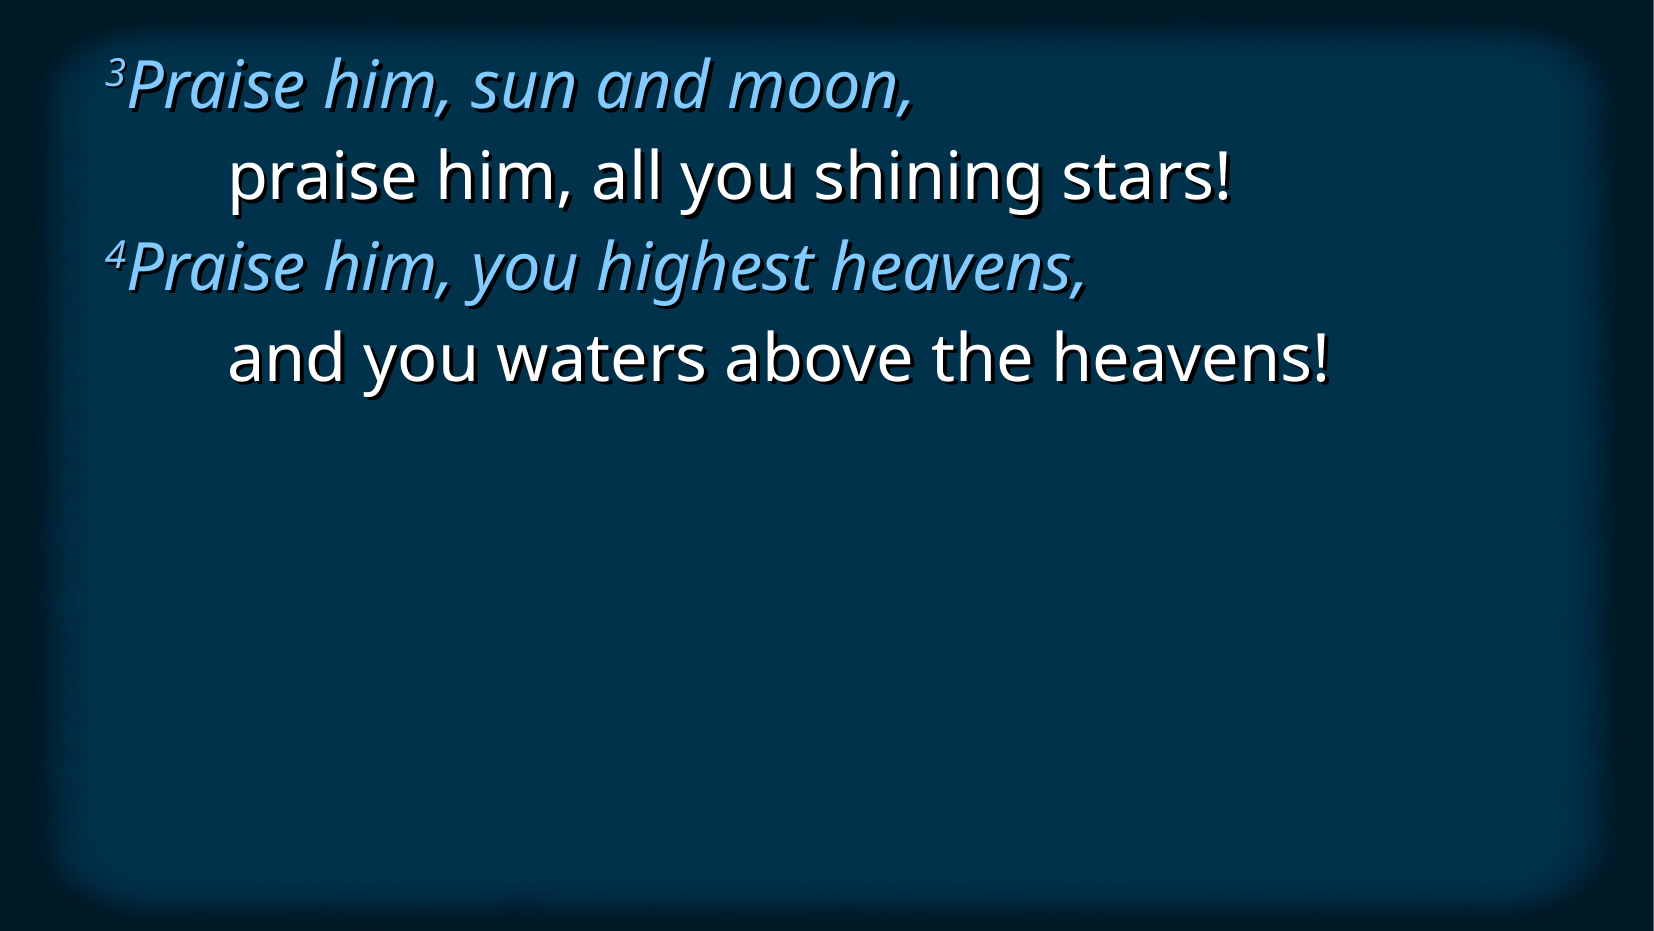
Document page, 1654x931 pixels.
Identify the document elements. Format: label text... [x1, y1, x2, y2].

text_box 3Praise him, sun and moon, praise him, all you shining stars! 4Praise him, you highest heavens, and you waters above the heavens! [90, 30, 1576, 400]
picture [0, 0, 1654, 931]
